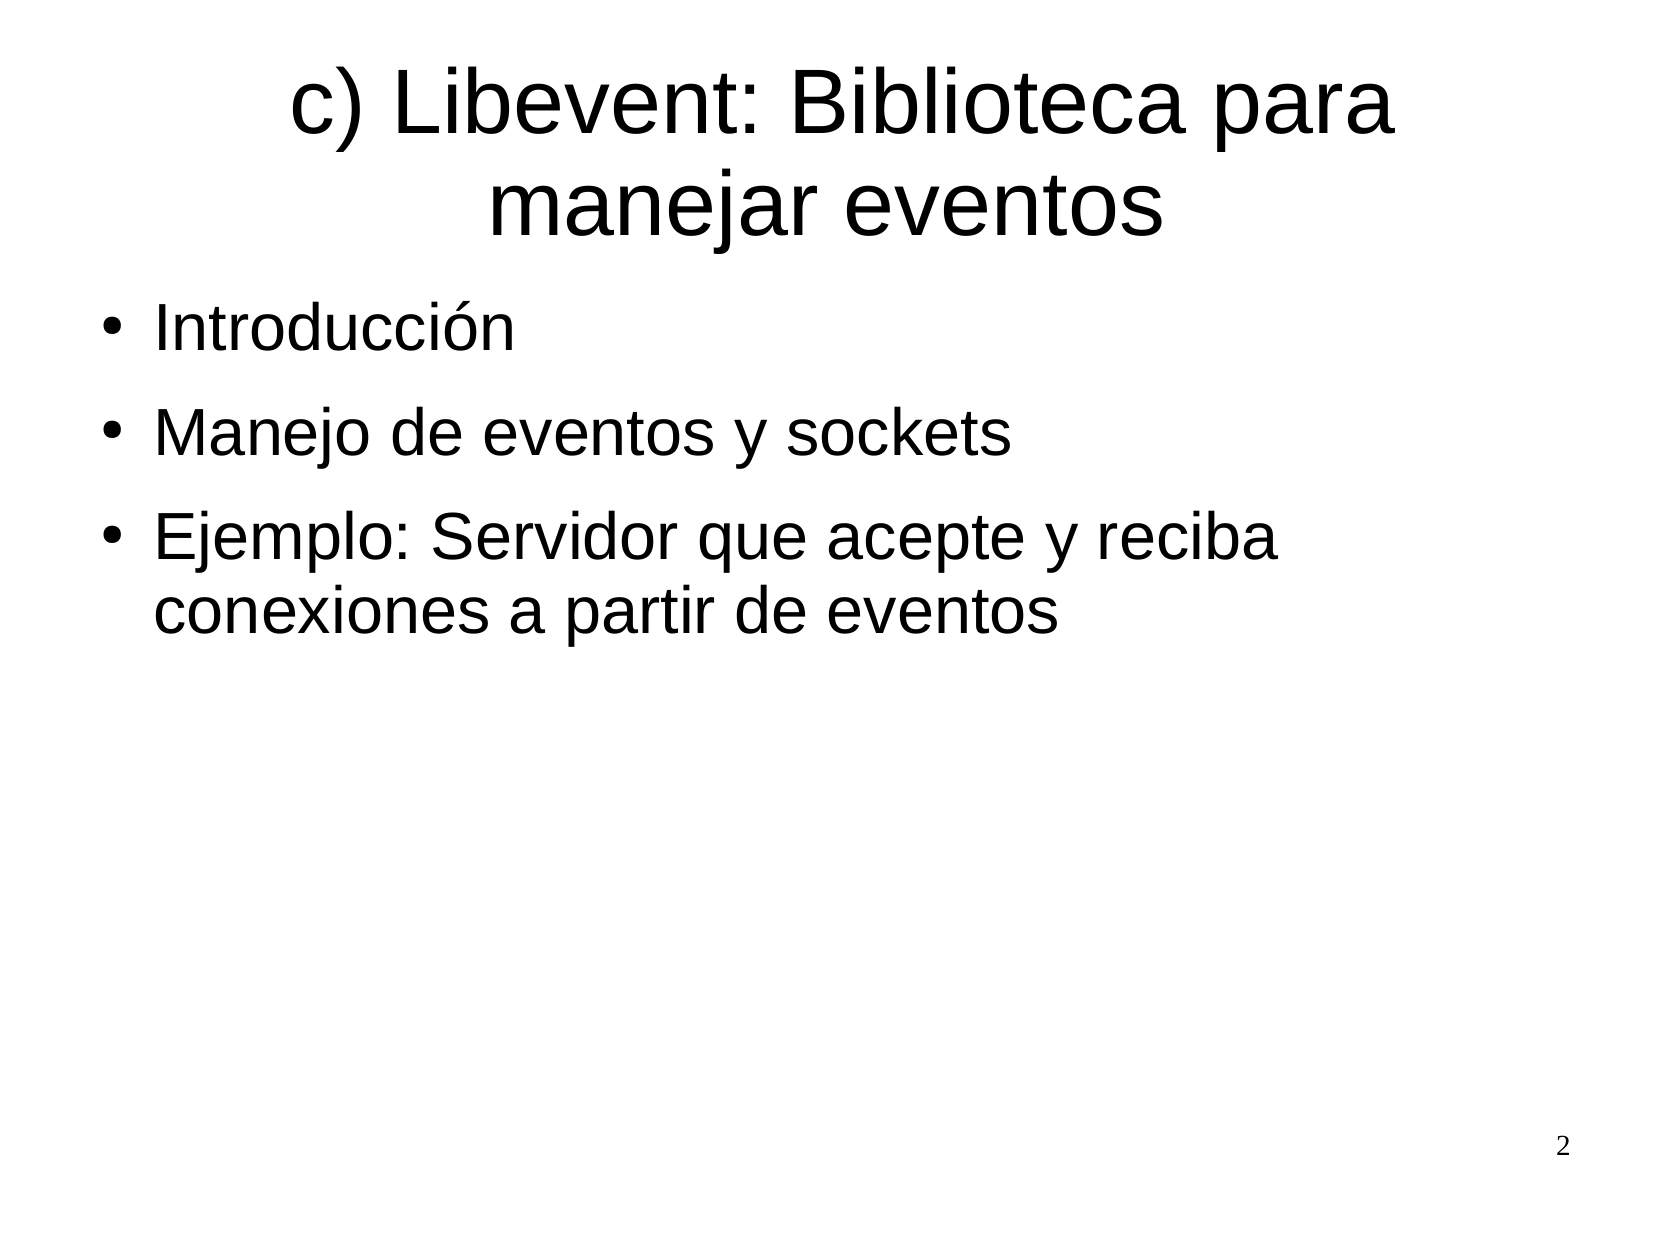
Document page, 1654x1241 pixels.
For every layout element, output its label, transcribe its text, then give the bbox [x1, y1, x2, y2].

list Introducción Manejo de eventos y sockets Ejemplo: Servidor que acepte y reciba conexiones a partir de eventos [82, 290, 1538, 1010]
title c) Libevent: Biblioteca para manejar eventos [82, 49, 1571, 257]
